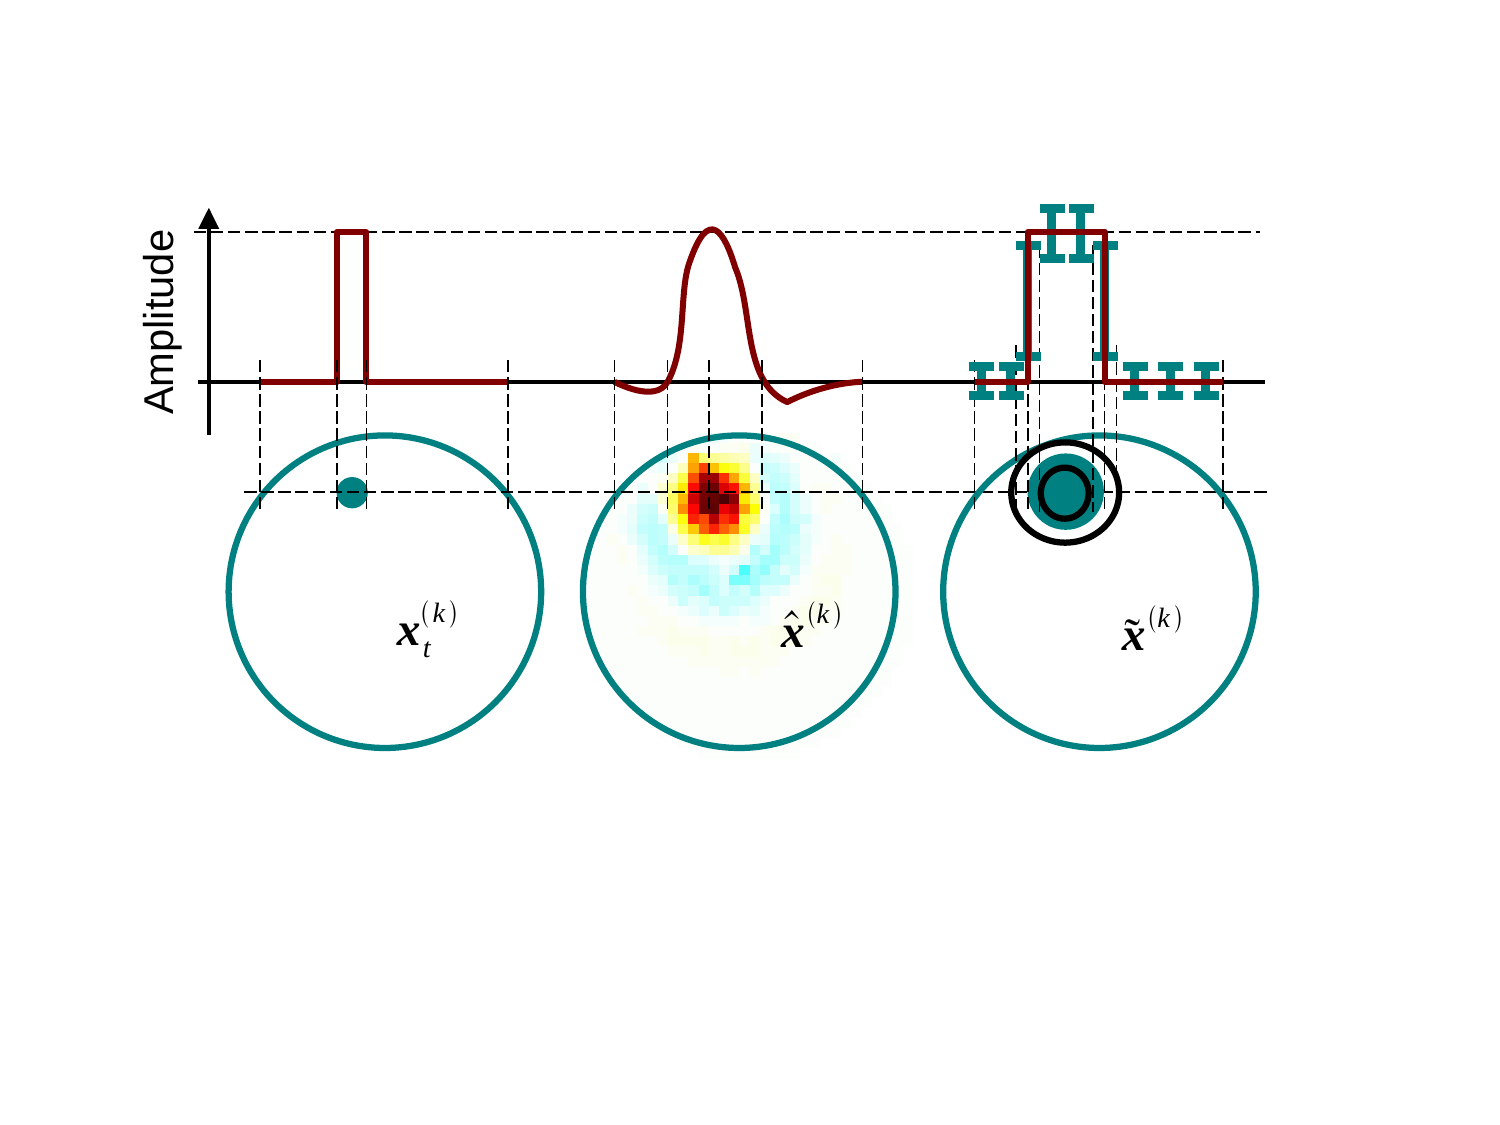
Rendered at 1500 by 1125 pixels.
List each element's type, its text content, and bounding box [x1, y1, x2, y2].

chart [764, 597, 854, 658]
text_box Amplitude [123, 214, 190, 430]
picture [587, 433, 708, 541]
text_box [339, 480, 365, 506]
picture [587, 433, 913, 759]
text_box [1044, 471, 1085, 515]
picture [587, 439, 892, 744]
chart [1105, 601, 1195, 662]
text_box [1030, 456, 1101, 527]
chart [380, 596, 470, 664]
